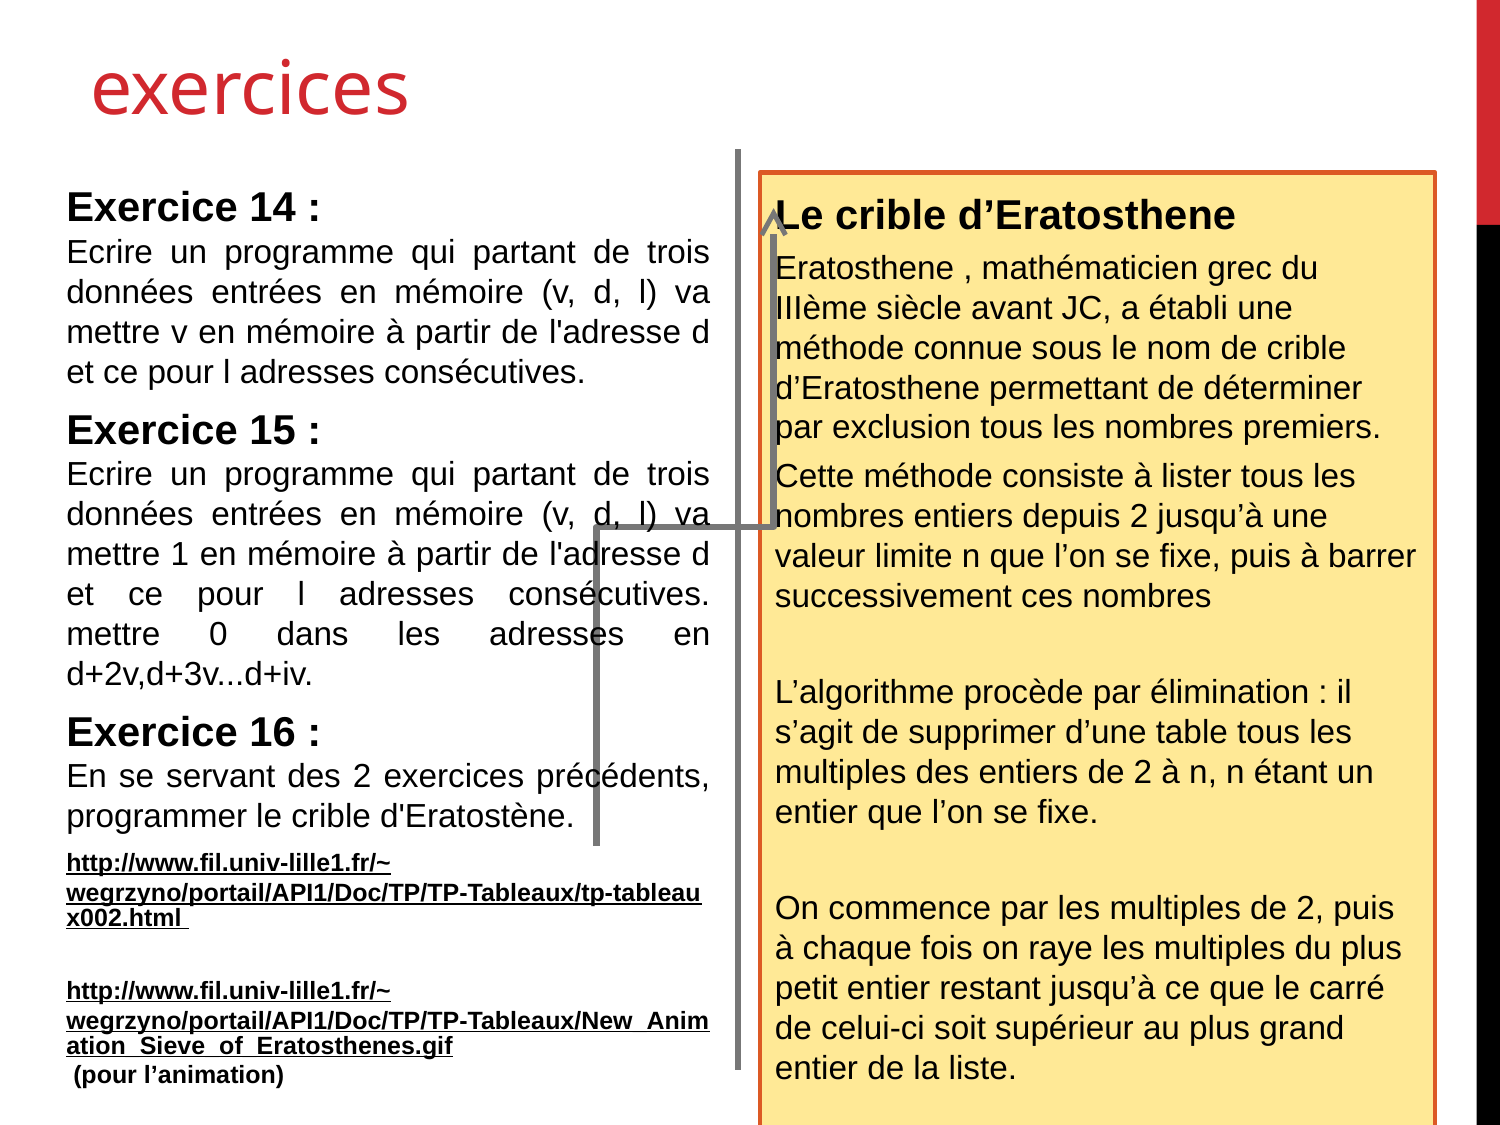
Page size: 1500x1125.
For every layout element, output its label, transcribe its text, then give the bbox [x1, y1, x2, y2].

list Le crible d’Eratosthene Eratosthene , mathématicien grec du IIIème siècle avant JC, a établi une méthode connue sous le nom de crible d’Eratosthene permettant de déterminer par exclusion tous les nombres premiers. Cette méthode consiste à lister tous les nombres entiers depuis 2 jusqu’à une valeur limite n que l’on se fixe, puis à barrer successivement ces nombres L’algorithme procède par élimination : il s’agit de supprimer d’une table tous les multiples des entiers de 2 à n, n étant un entier que l’on se fixe. On commence par les multiples de 2, puis à chaque fois on raye les multiples du plus petit entier restant jusqu’à ce que le carré de celui-ci soit supérieur au plus grand entier de la liste. On peut s’arrêter lorsque le carré du plus petit entier est supérieur au plus grand entier, car dans ce cas, s’il existait des non-premiers, ils auraient déjà été rayés précédemment. À la fin du processus, tous les entiers qui n’ont pas été rayés sont les nombres premiers inférieurs à n. [760, 172, 1436, 1125]
text_box Exercice 14 : Ecrire un programme qui partant de trois données entrées en mémoire (v, d, l) va mettre v en mémoire à partir de l'adresse d et ce pour l adresses consécutives. Exercice 15 : Ecrire un programme qui partant de trois données entrées en mémoire (v, d, l) va mettre 1 en mémoire à partir de l'adresse d et ce pour l adresses consécutives. mettre 0 dans les adresses en d+2v,d+3v...d+iv. Exercice 16 : En se servant des 2 exercices précédents, programmer le crible d'Eratostène. http://www.fil.univ-lille1.fr/~wegrzyno/portail/API1/Doc/TP/TP-Tableaux/tp-tableaux002.html http://www.fil.univ-lille1.fr/~wegrzyno/portail/API1/Doc/TP/TP-Tableaux/New_Animation_Sieve_of_Eratosthenes.gif (pour l’animation) [51, 172, 727, 1100]
title exercices [75, 25, 1376, 138]
